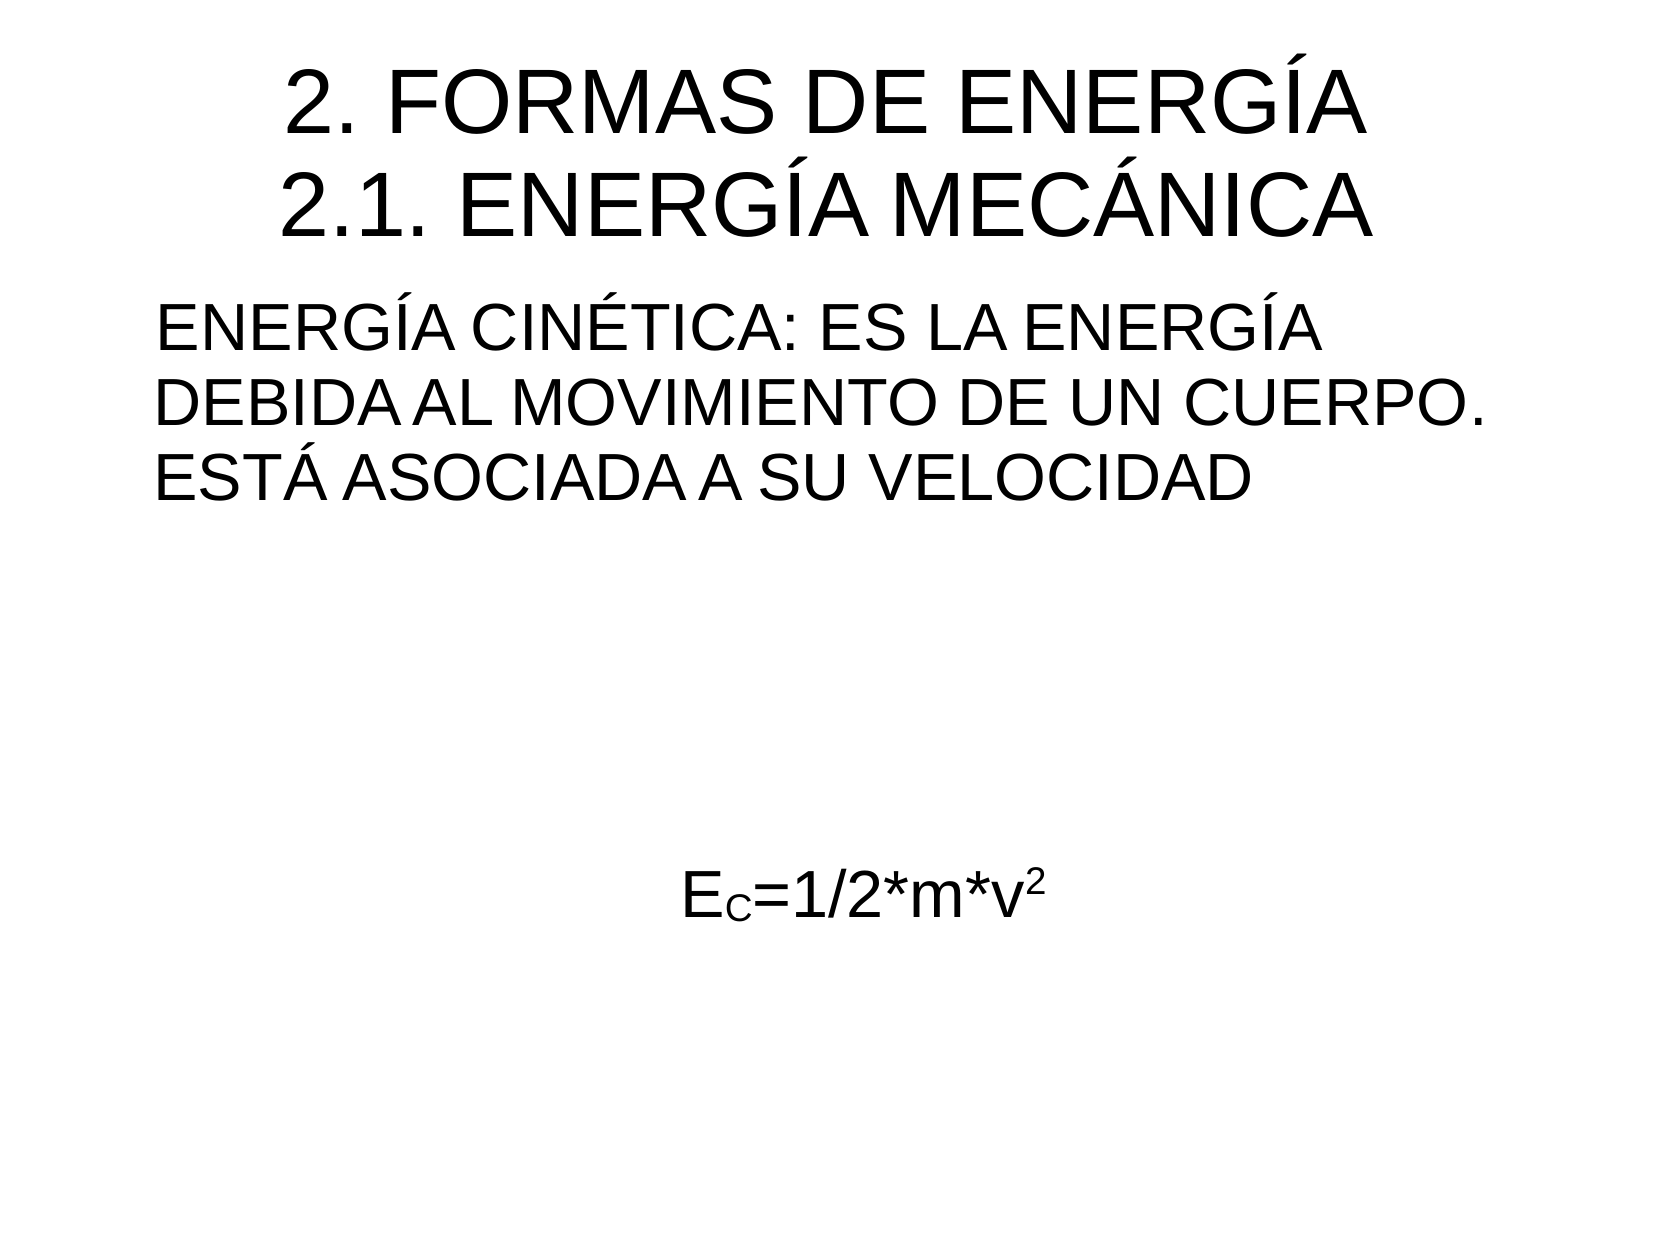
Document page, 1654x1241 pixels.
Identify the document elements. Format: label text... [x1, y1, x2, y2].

list ENERGÍA CINÉTICA: ES LA ENERGÍA DEBIDA AL MOVIMIENTO DE UN CUERPO. ESTÁ ASOCIADA A SU VELOCIDAD EC=1/2*m*v2 [82, 290, 1571, 1109]
title 2. FORMAS DE ENERGÍA 2.1. ENERGÍA MECÁNICA [82, 49, 1571, 257]
